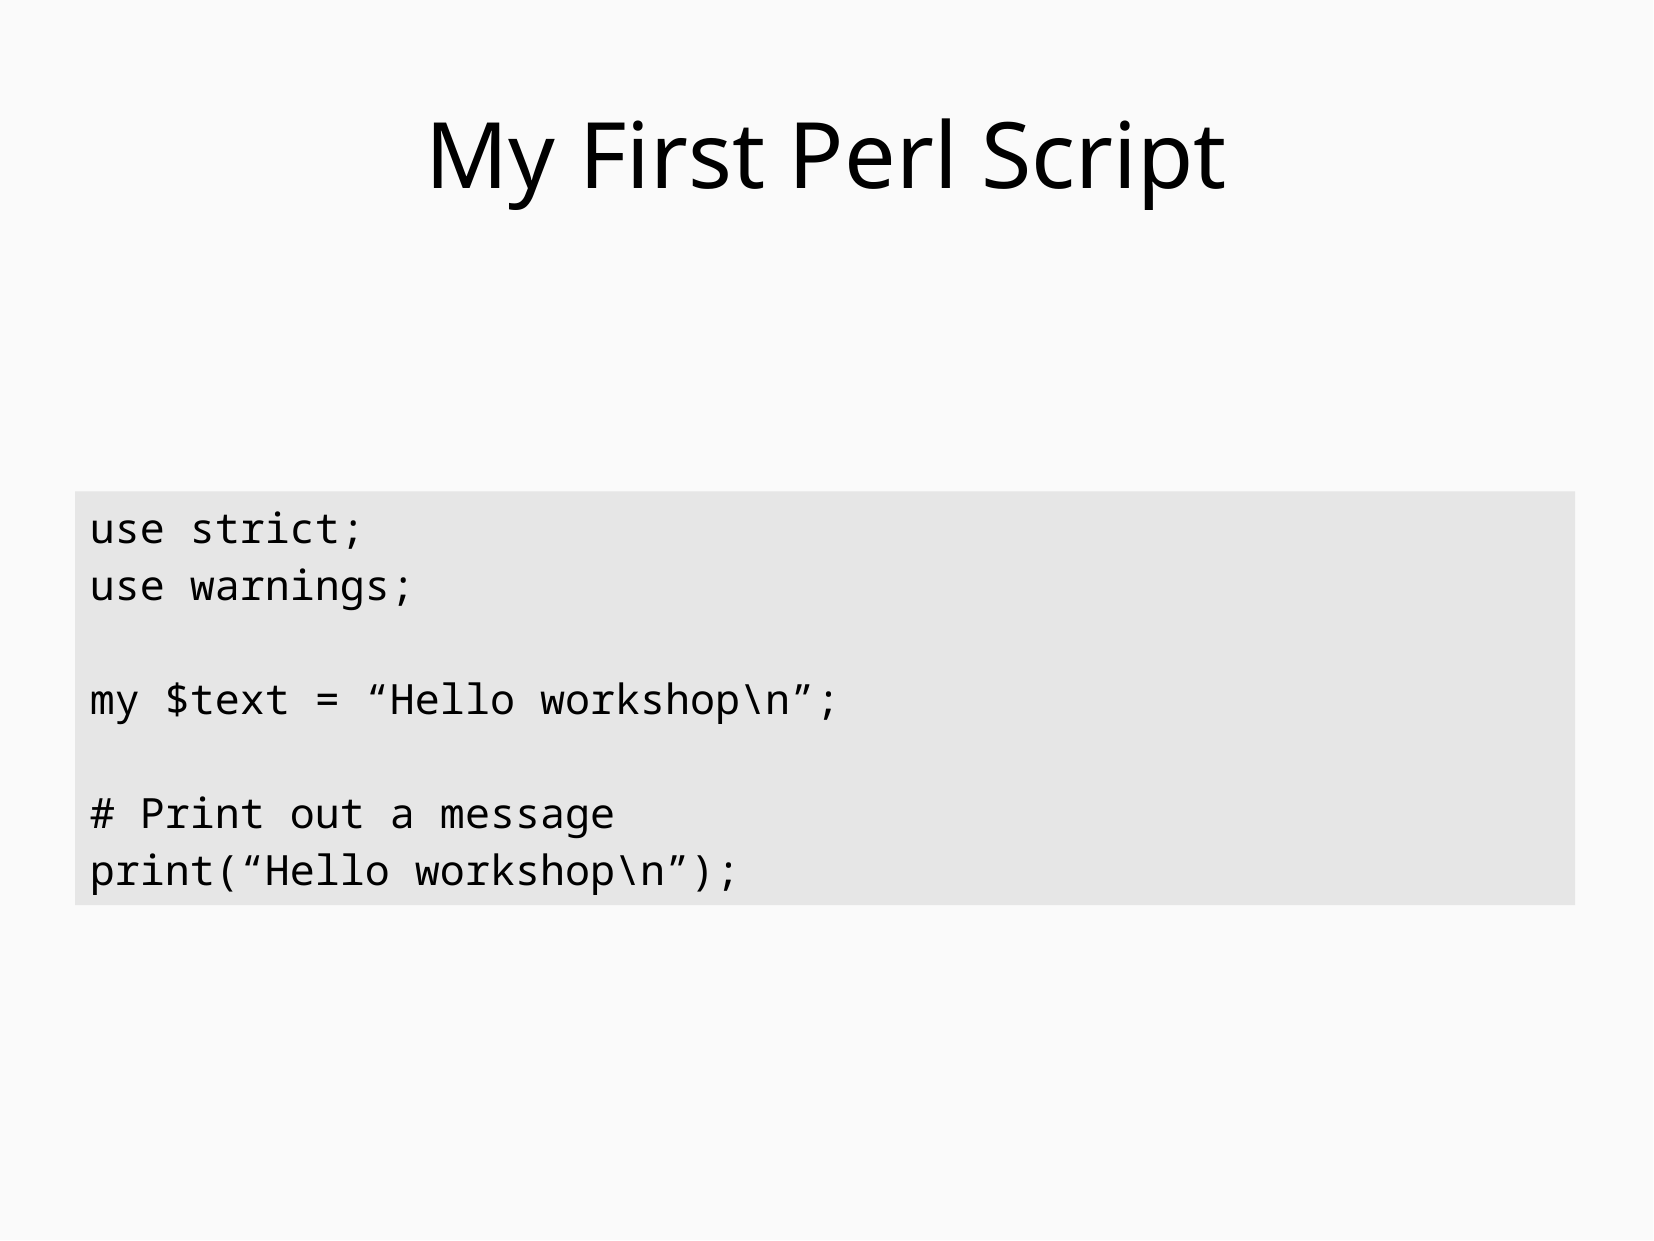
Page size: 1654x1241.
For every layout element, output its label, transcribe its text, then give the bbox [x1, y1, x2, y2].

text_box use strict; use warnings; my $text = “Hello workshop\n”; # Print out a message print(“Hello workshop\n”); [75, 491, 1576, 846]
title My First Perl Script [82, 49, 1571, 257]
